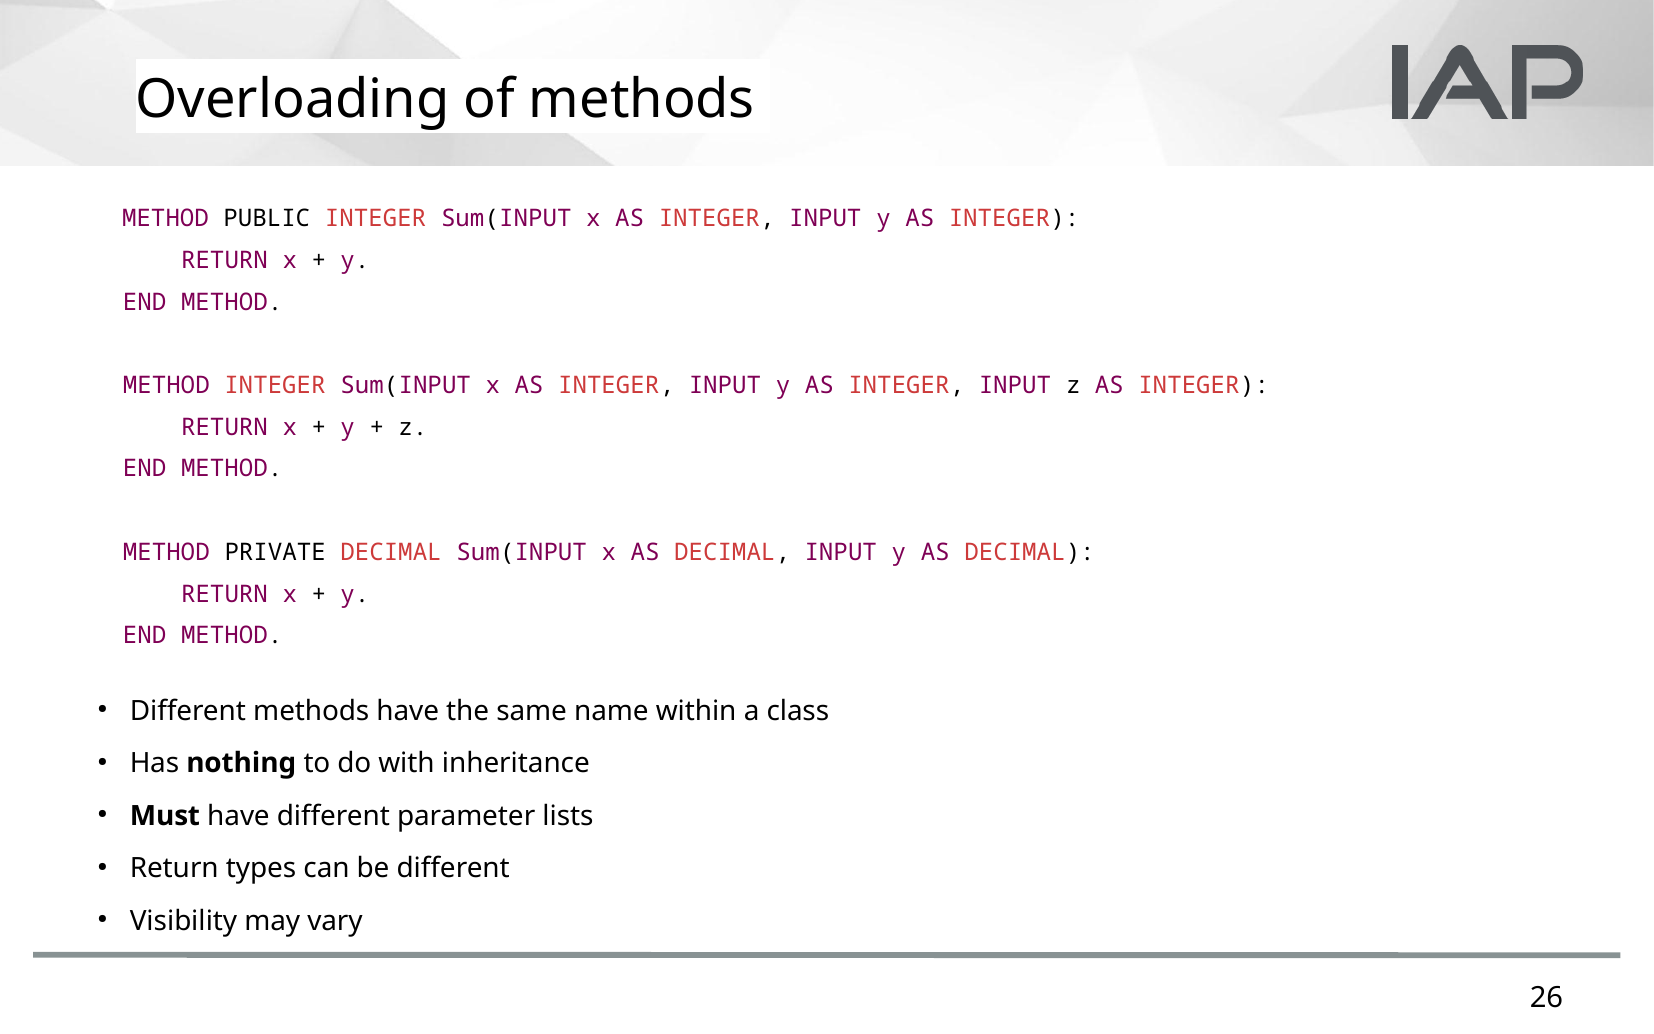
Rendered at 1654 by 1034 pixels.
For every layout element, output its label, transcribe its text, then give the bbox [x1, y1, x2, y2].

list METHOD PUBLIC INTEGER Sum(INPUT x AS INTEGER, INPUT y AS INTEGER): RETURN x + y. END METHOD. METHOD INTEGER Sum(INPUT x AS INTEGER, INPUT y AS INTEGER, INPUT z AS INTEGER): RETURN x + y + z. END METHOD. METHOD PRIVATE DECIMAL Sum(INPUT x AS DECIMAL, INPUT y AS DECIMAL): RETURN x + y. END METHOD. [64, 200, 1554, 656]
title Overloading of methods [135, 41, 1264, 152]
list Different methods have the same name within a class Has nothing to do with inheritance Must have different parameter lists Return types can be different Visibility may vary [82, 685, 1571, 939]
picture [0, 0, 1654, 166]
